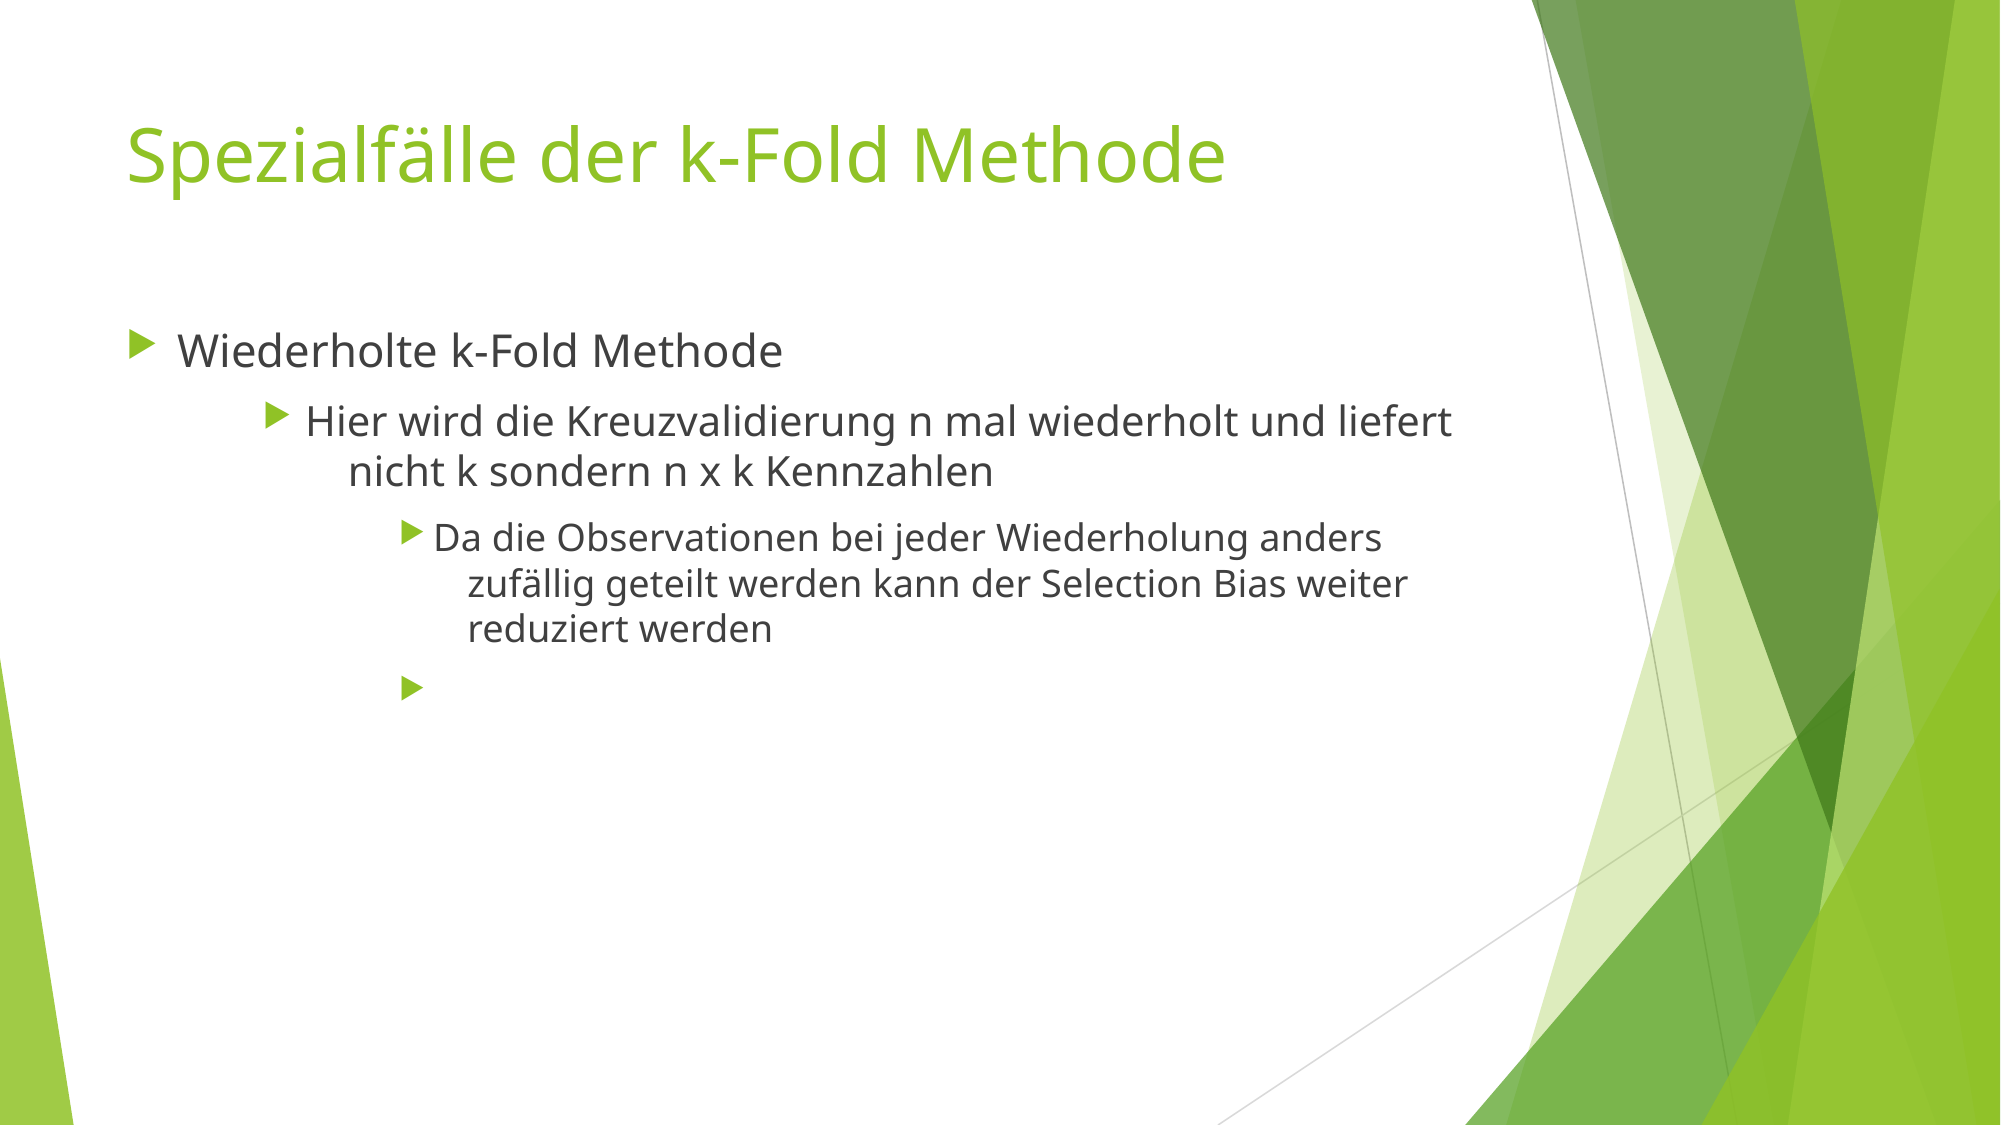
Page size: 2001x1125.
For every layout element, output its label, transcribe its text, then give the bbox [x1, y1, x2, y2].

list Wiederholte k-Fold Methode Hier wird die Kreuzvalidierung n mal wiederholt und liefert nicht k sondern n x k Kennzahlen Da die Observationen bei jeder Wiederholung anders zufällig geteilt werden kann der Selection Bias weiter reduziert werden [111, 314, 1522, 659]
title Spezialfälle der k-Fold Methode [111, 99, 1522, 314]
